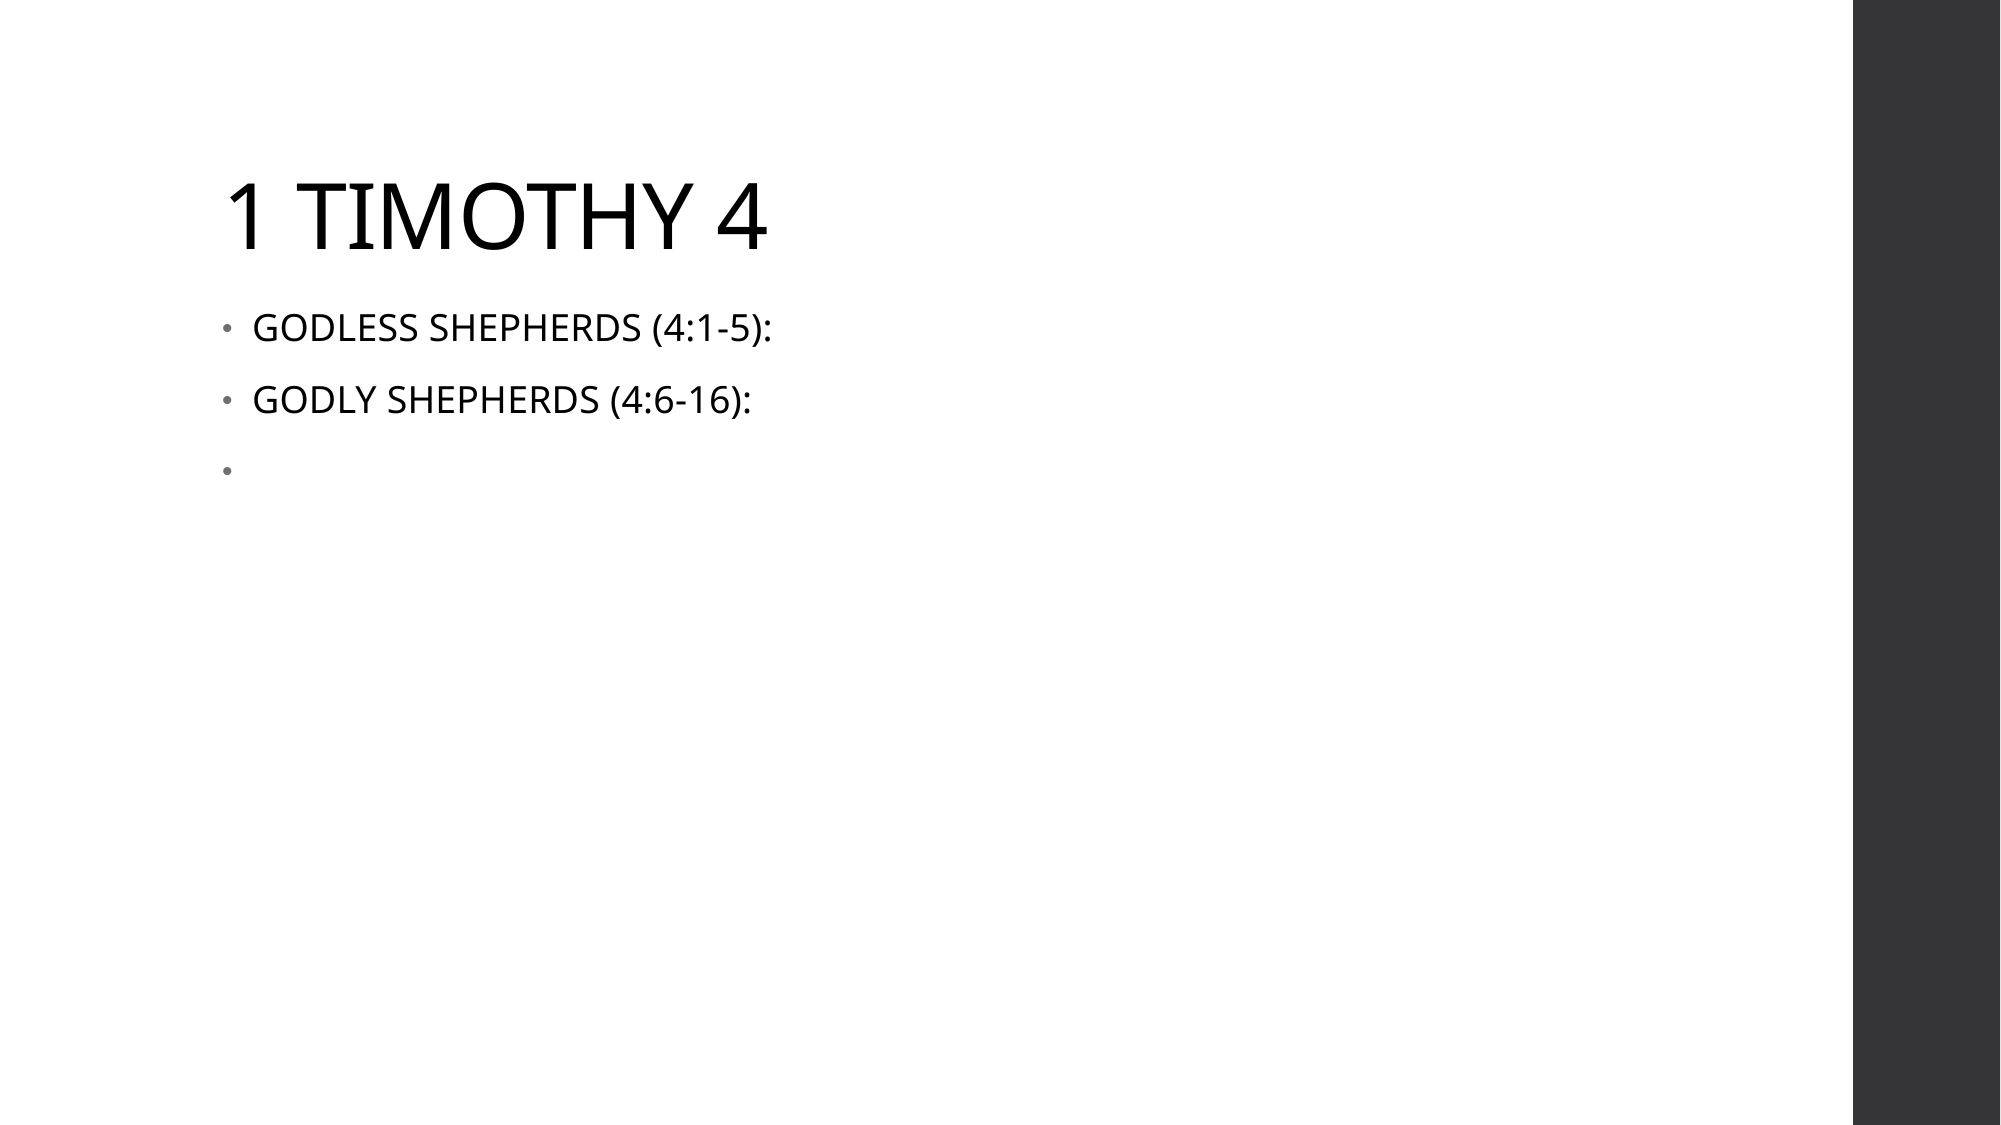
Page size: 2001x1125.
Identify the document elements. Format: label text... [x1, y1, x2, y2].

list GODLESS SHEPHERDS (4:1-5): GODLY SHEPHERDS (4:6-16): [206, 299, 1617, 1014]
title 1 TIMOTHY 4 [206, 60, 1797, 278]
